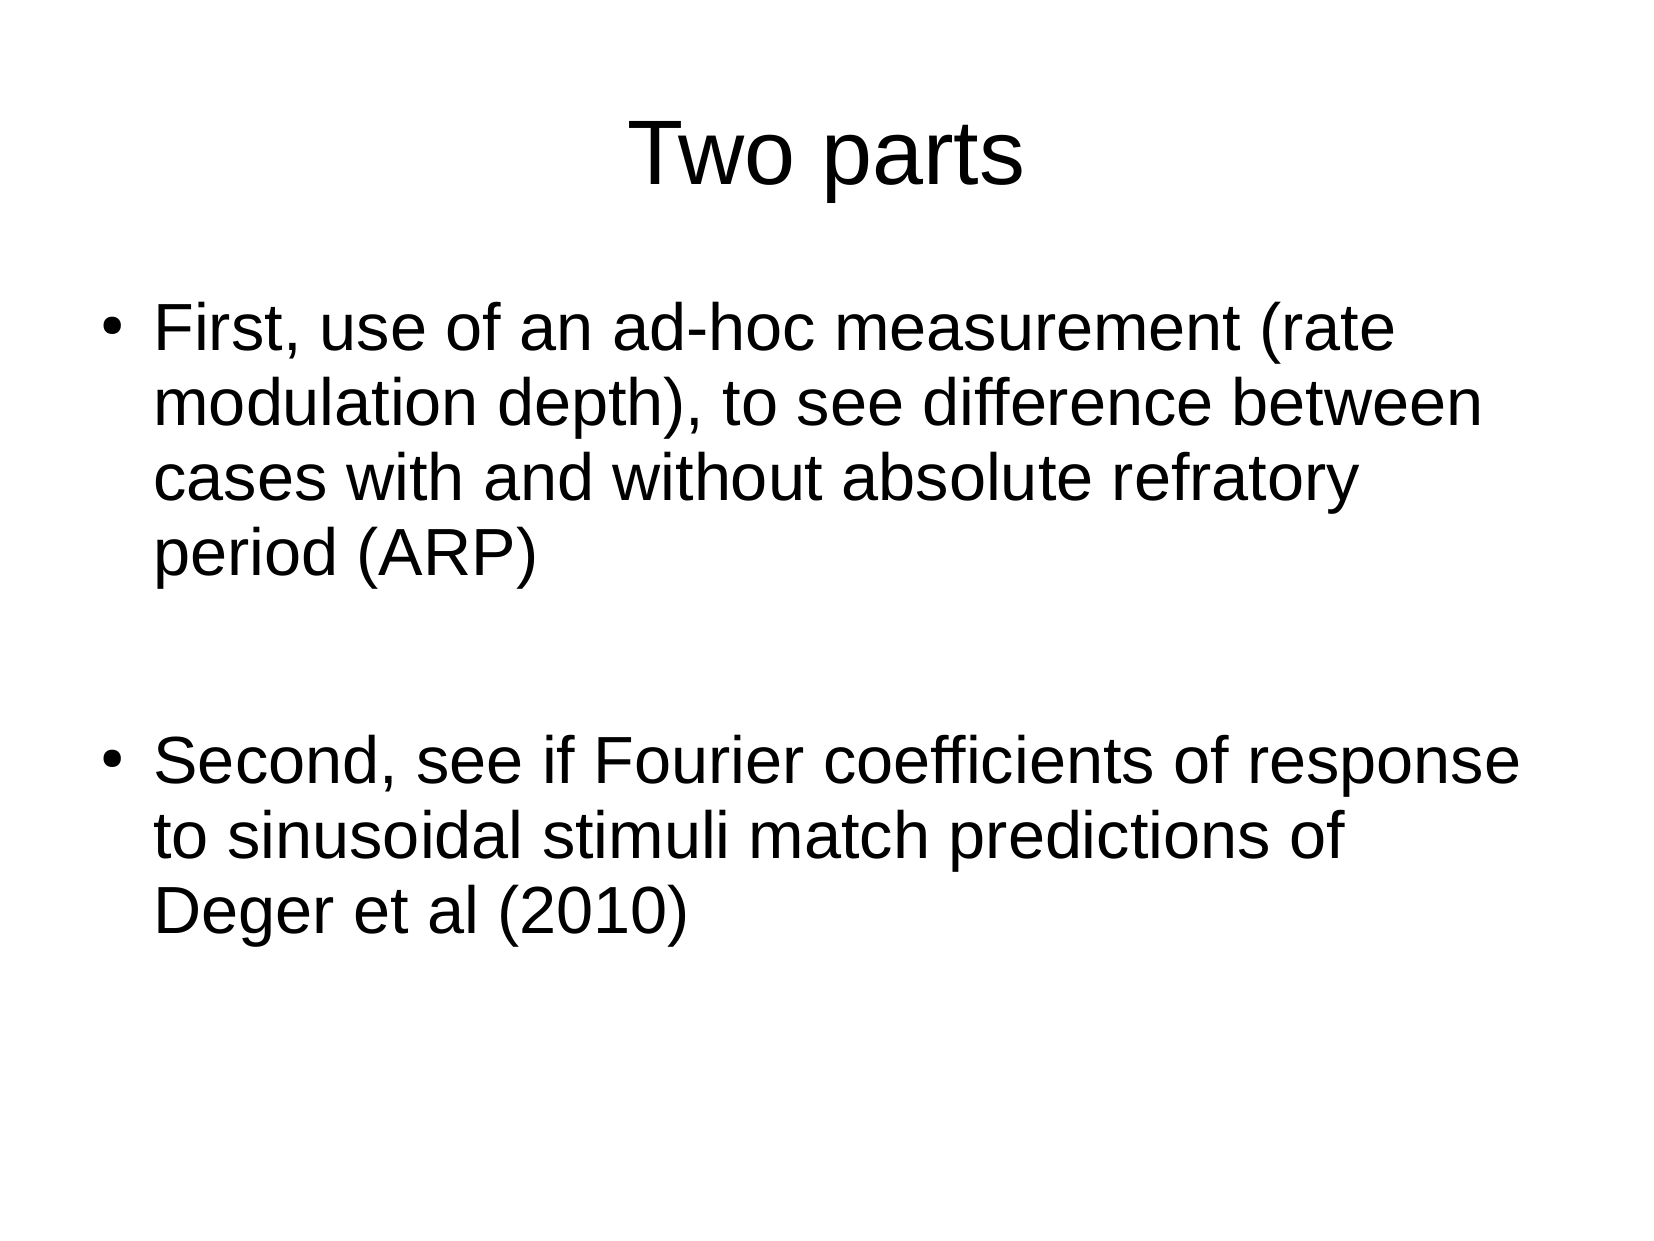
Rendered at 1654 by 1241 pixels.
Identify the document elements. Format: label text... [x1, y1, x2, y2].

list First, use of an ad-hoc measurement (rate modulation depth), to see difference between cases with and without absolute refratory period (ARP) Second, see if Fourier coefficients of response to sinusoidal stimuli match predictions of Deger et al (2010) [82, 290, 1538, 1010]
title Two parts [82, 49, 1571, 257]
